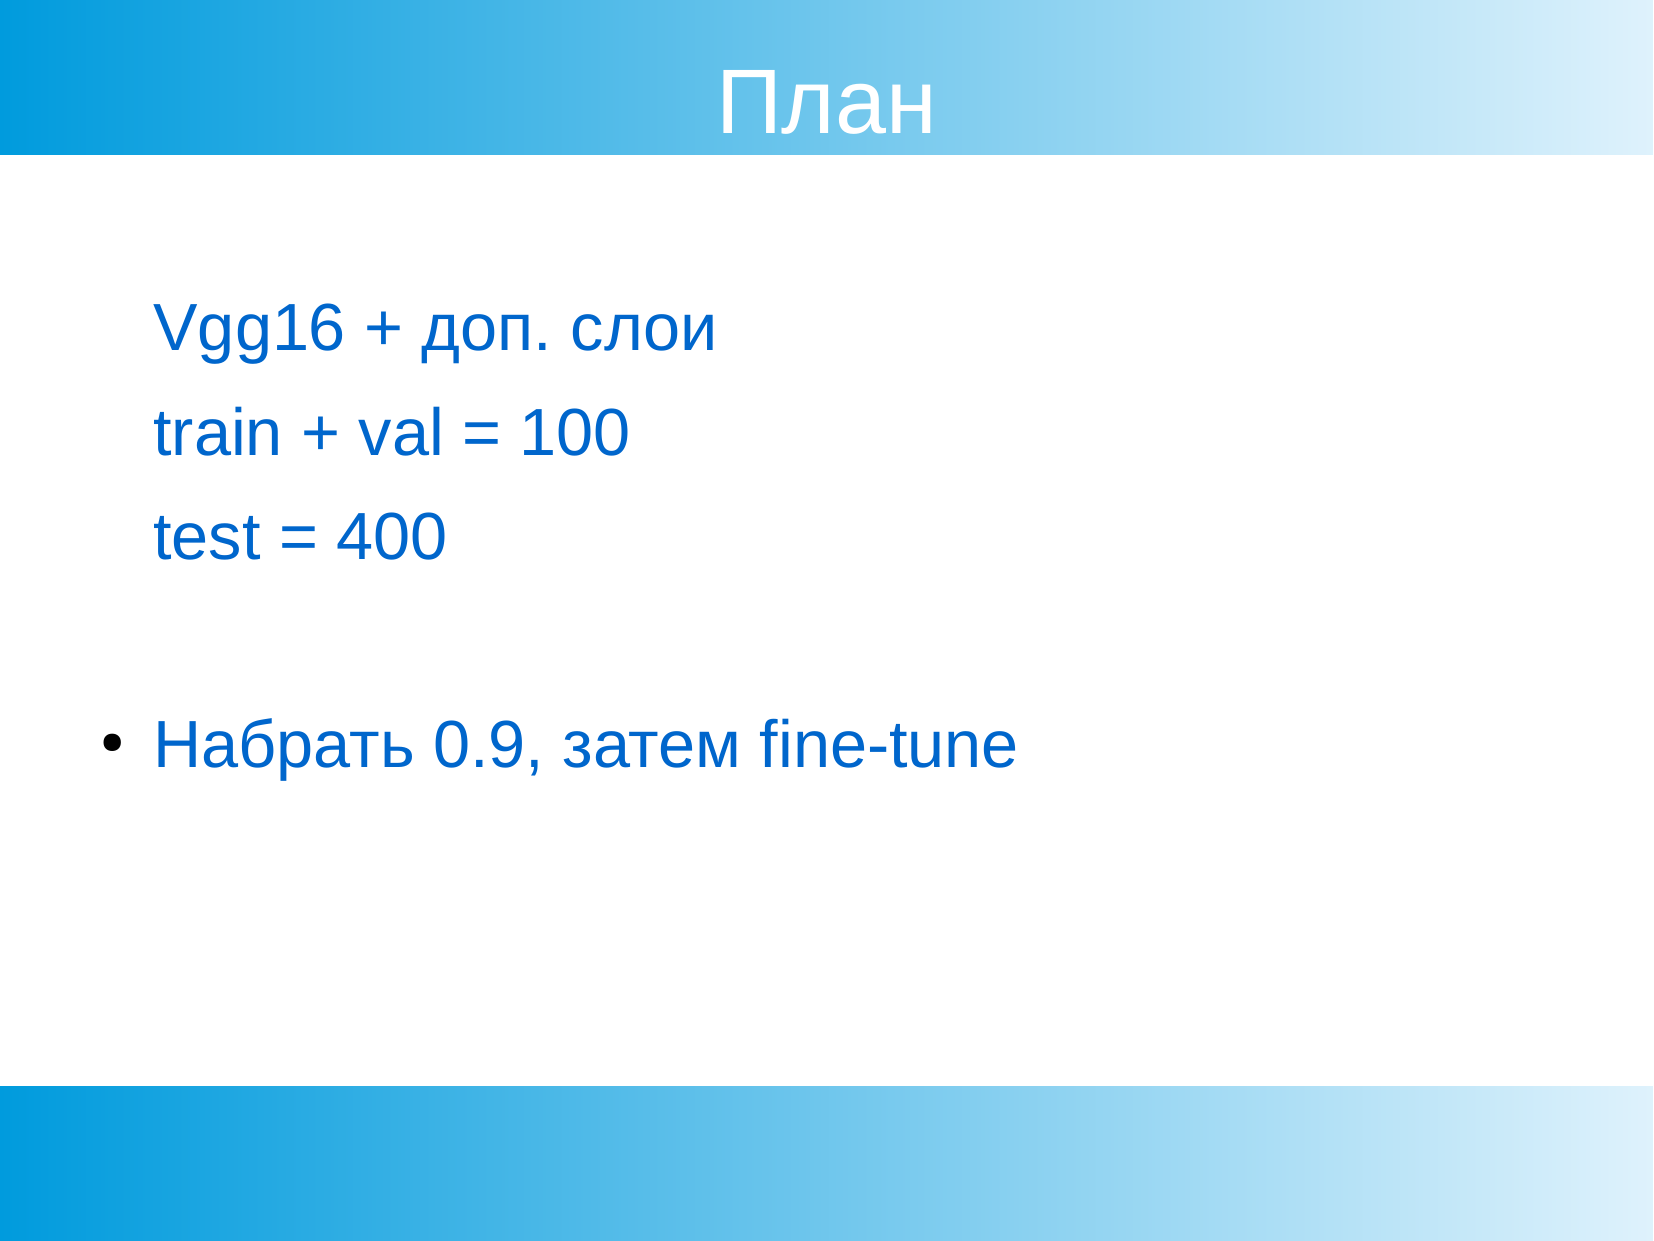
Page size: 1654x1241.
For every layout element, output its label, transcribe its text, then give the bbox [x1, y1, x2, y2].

list Vgg16 + доп. cлои train + val = 100 test = 400 Набрать 0.9, затем fine-tune [82, 290, 1571, 1010]
title План [82, 49, 1571, 155]
